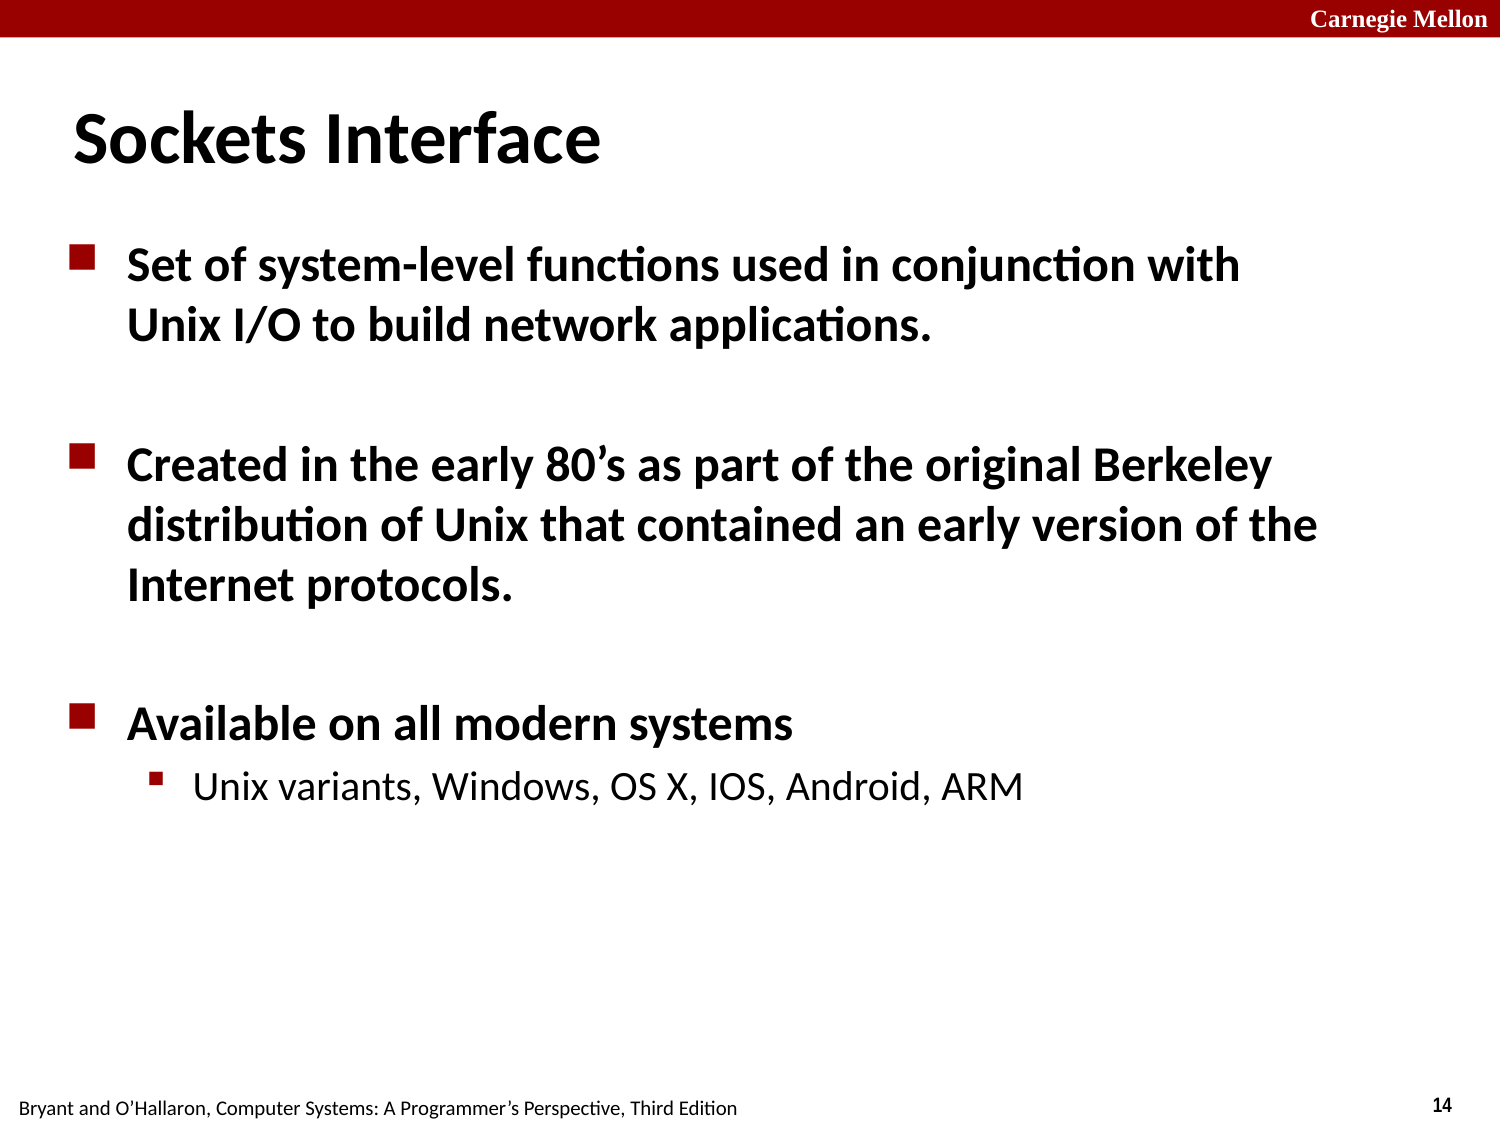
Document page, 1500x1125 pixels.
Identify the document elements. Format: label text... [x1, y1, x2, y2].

title Sockets Interface [58, 71, 1304, 197]
list Set of system-level functions used in conjunction with Unix I/O to build network applications. Created in the early 80’s as part of the original Berkeley distribution of Unix that contained an early version of the Internet protocols. Available on all modern systems Unix variants, Windows, OS X, IOS, Android, ARM [55, 223, 1351, 1040]
